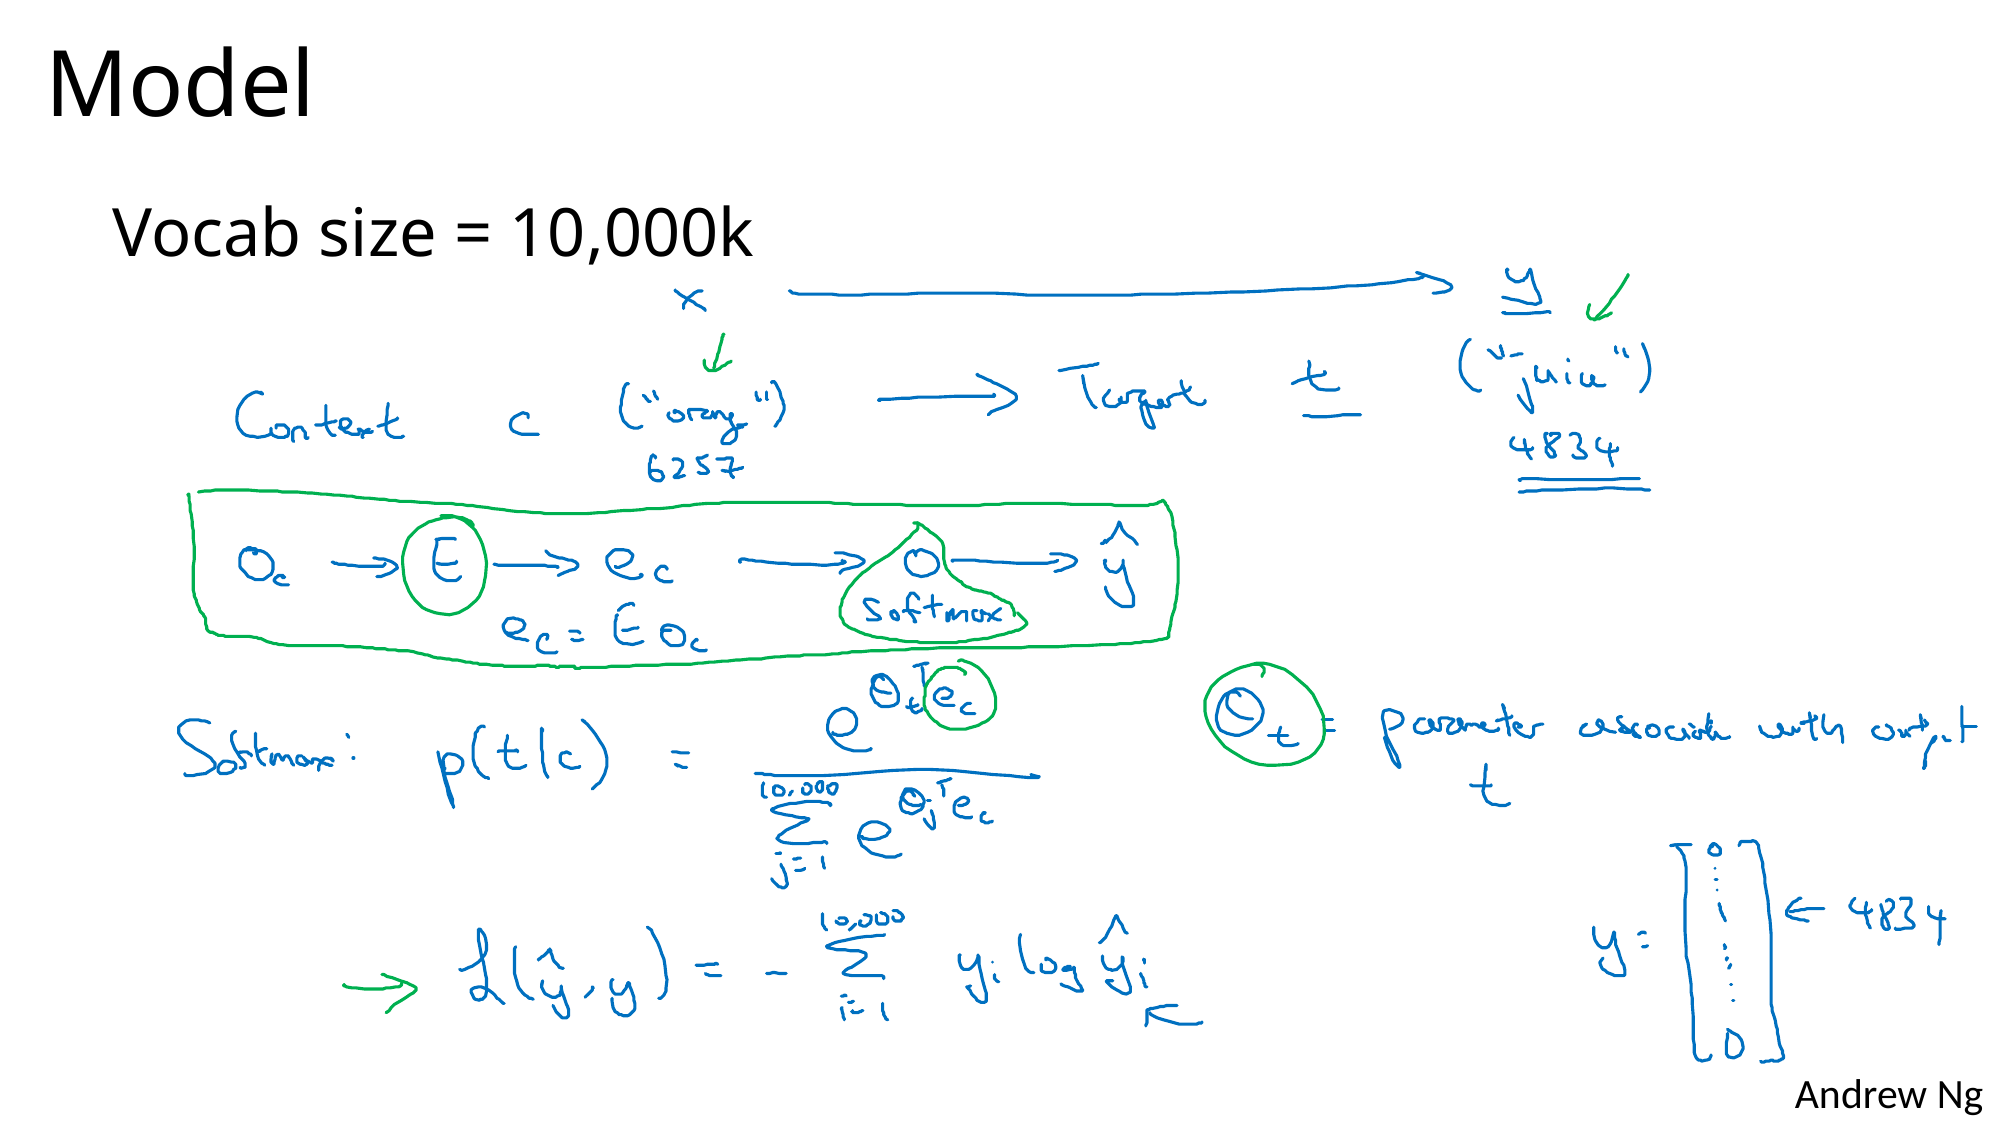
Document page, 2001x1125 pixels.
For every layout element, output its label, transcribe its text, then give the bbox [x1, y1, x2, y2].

title Model [30, 29, 2000, 248]
text_box Vocab size = 10,000k [97, 182, 776, 279]
picture [174, 265, 1982, 1067]
